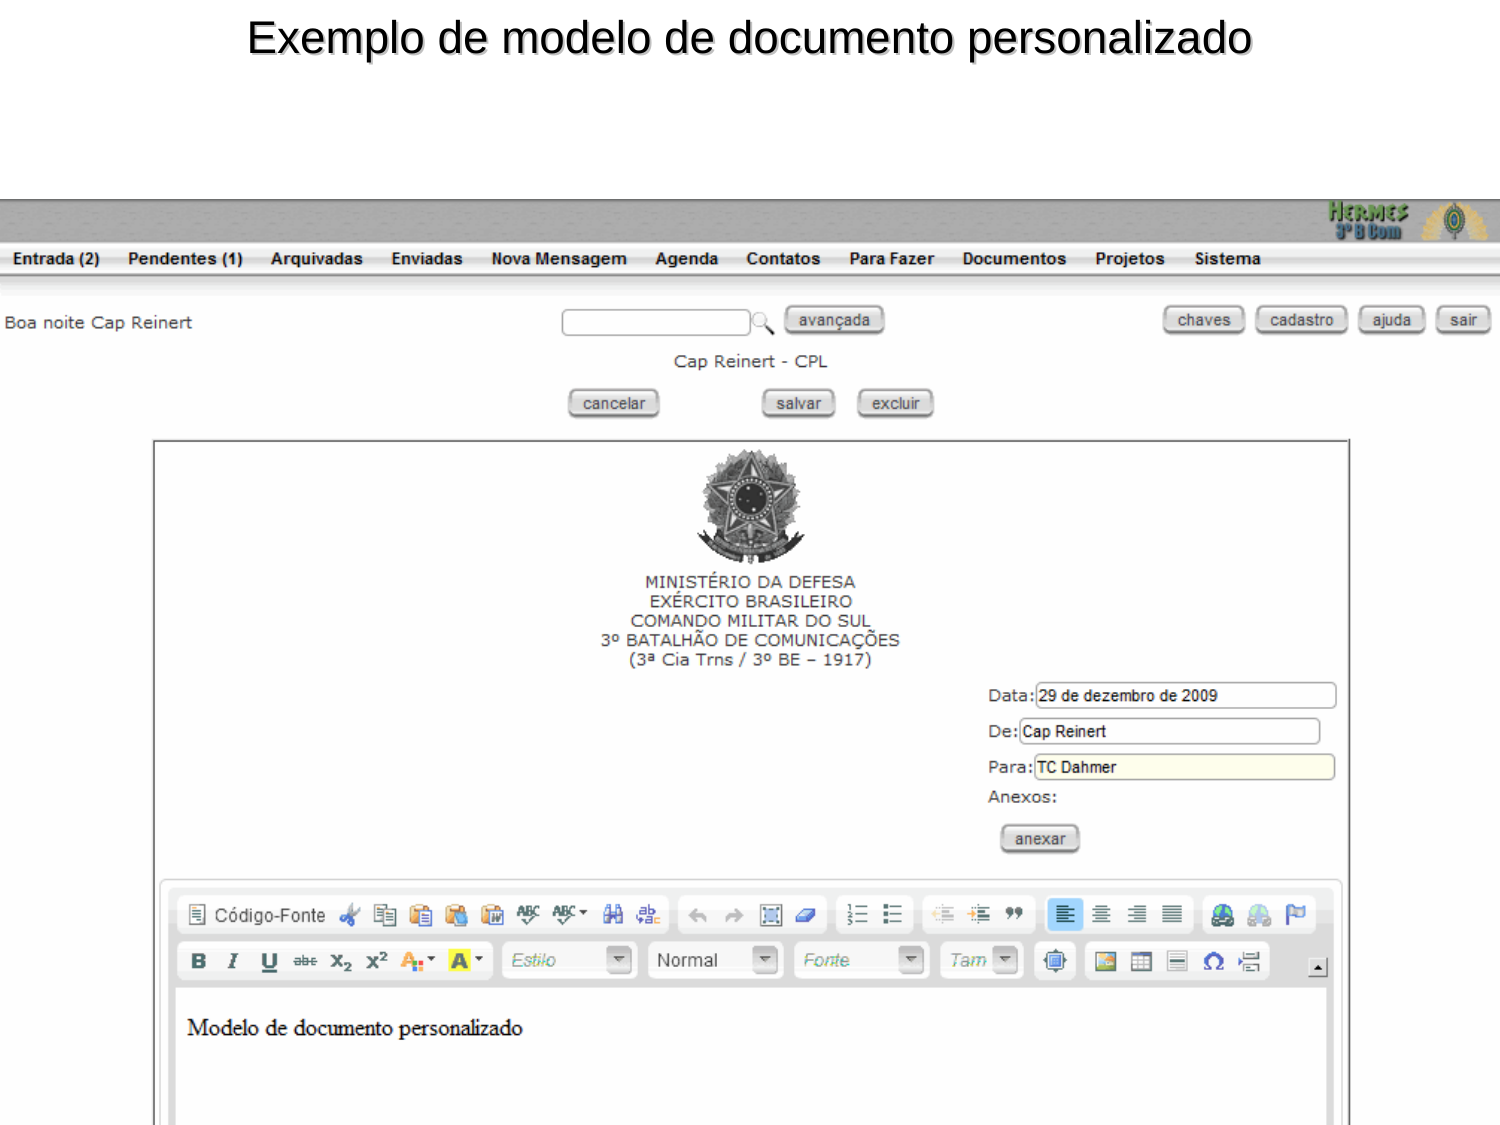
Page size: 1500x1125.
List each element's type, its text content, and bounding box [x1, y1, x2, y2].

text_box Exemplo de modelo de documento personalizado [0, 0, 1500, 71]
picture [0, 199, 1500, 1125]
